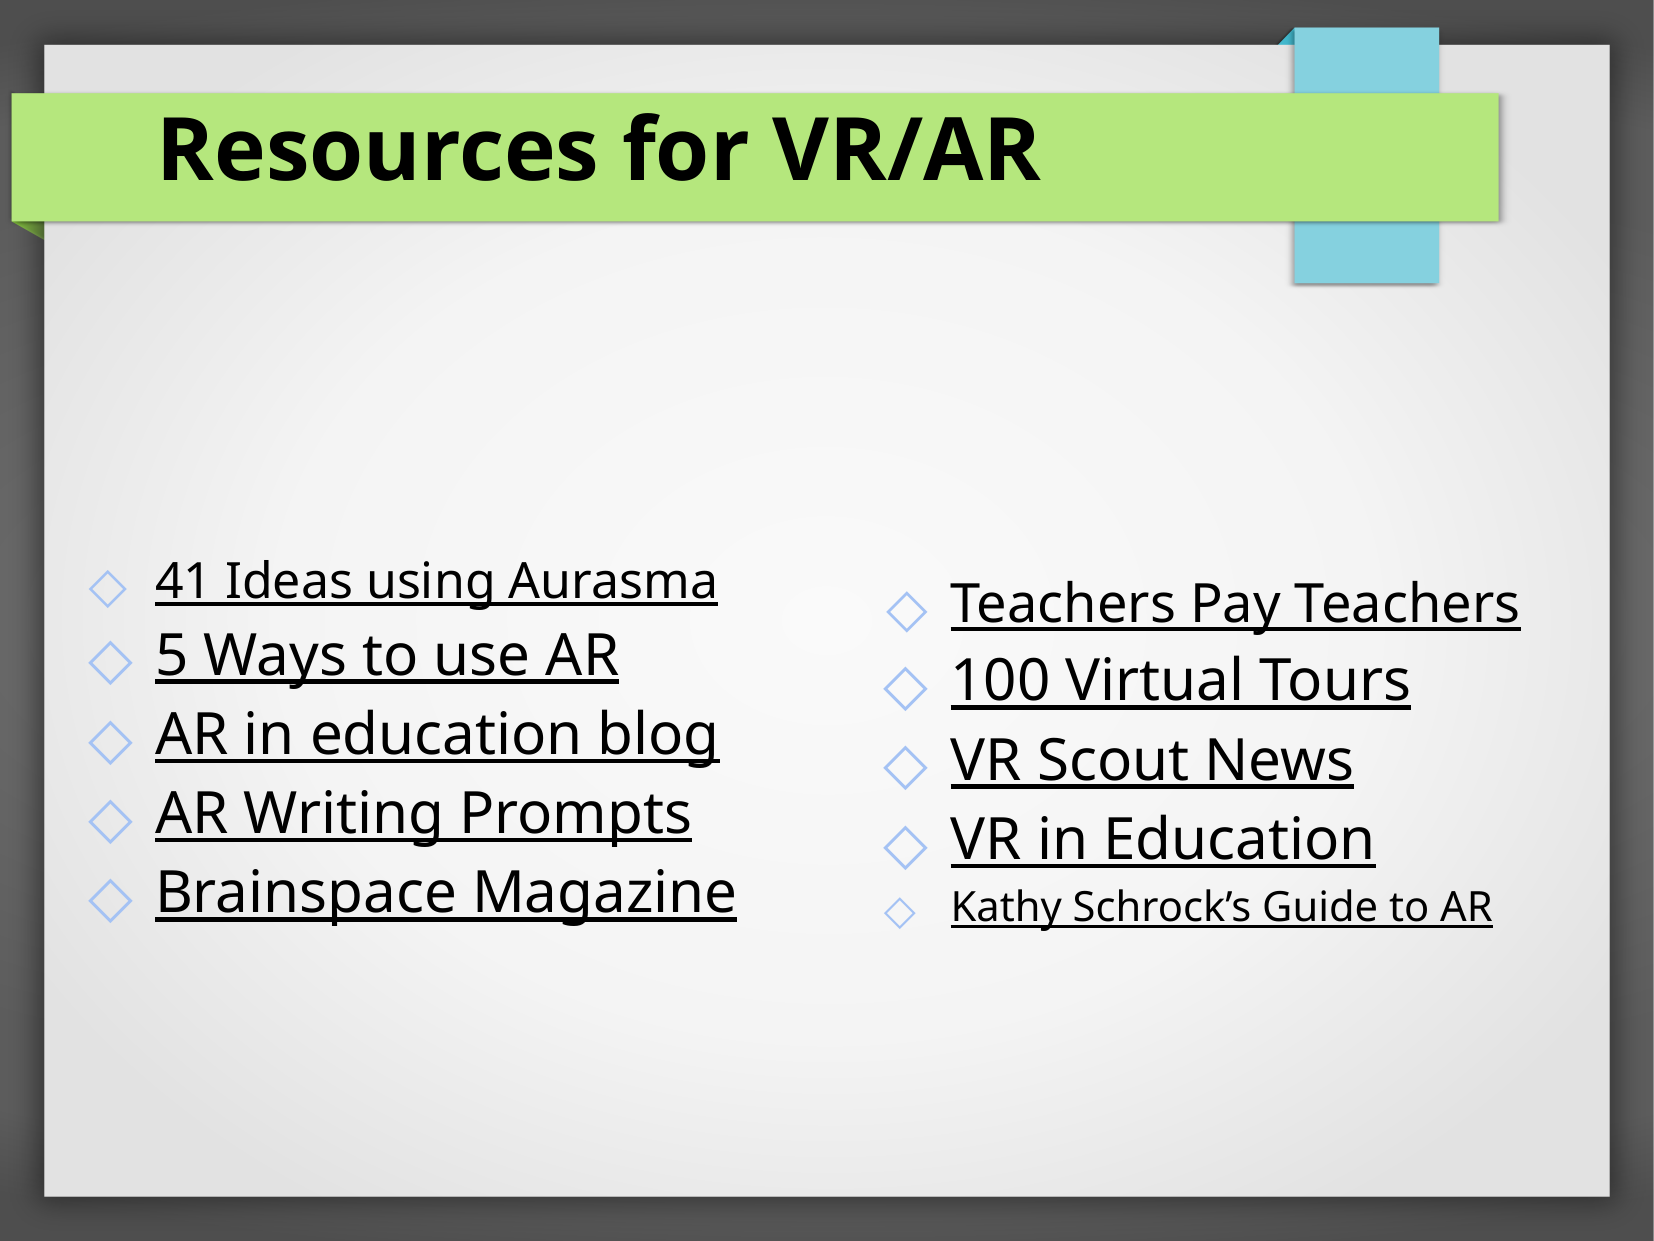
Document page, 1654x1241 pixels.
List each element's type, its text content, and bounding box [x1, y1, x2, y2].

text_box 41 Ideas using Aurasma 5 Ways to use AR AR in education blog AR Writing Prompts Brainspace Magazine [65, 466, 875, 1016]
title Resources for VR/AR [141, 13, 1430, 213]
picture [0, 0, 1654, 1241]
list Teachers Pay Teachers 100 Virtual Tours VR Scout News VR in Education Kathy Schrock’s Guide to AR [860, 553, 1641, 1103]
